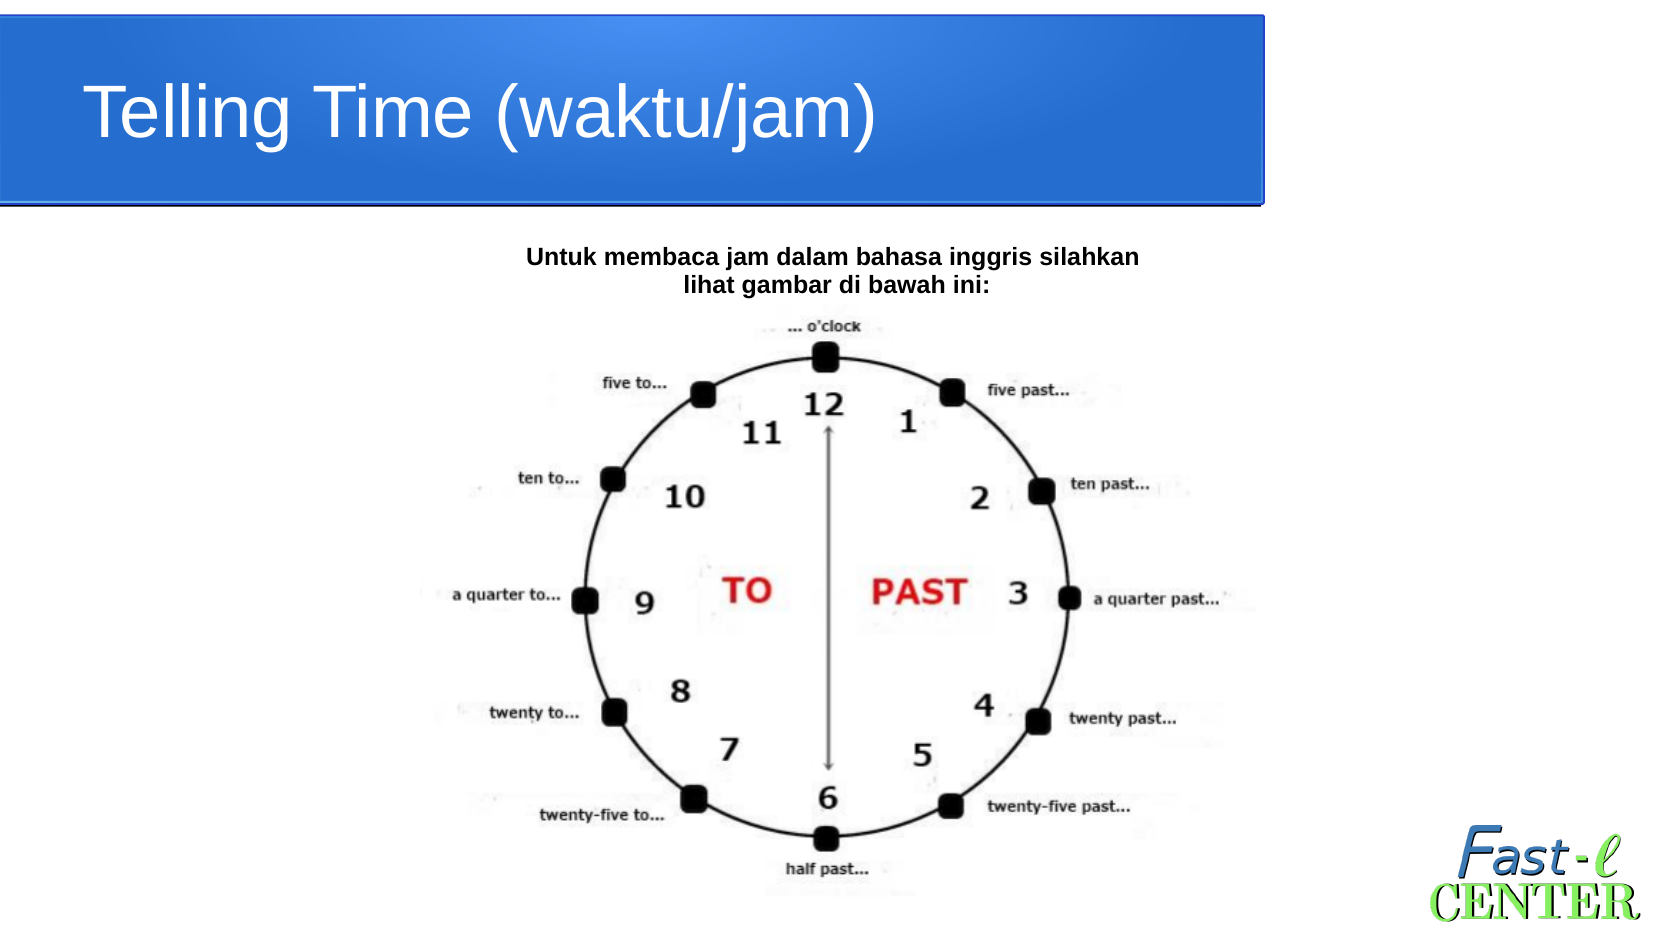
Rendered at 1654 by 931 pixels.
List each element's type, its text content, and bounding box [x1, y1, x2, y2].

picture [420, 299, 1256, 901]
text_box Untuk membaca jam dalam bahasa inggris silahkan lihat gambar di bawah ini: [356, 235, 1318, 331]
picture [1430, 825, 1641, 924]
title Telling Time (waktu/jam) [82, 35, 1235, 189]
